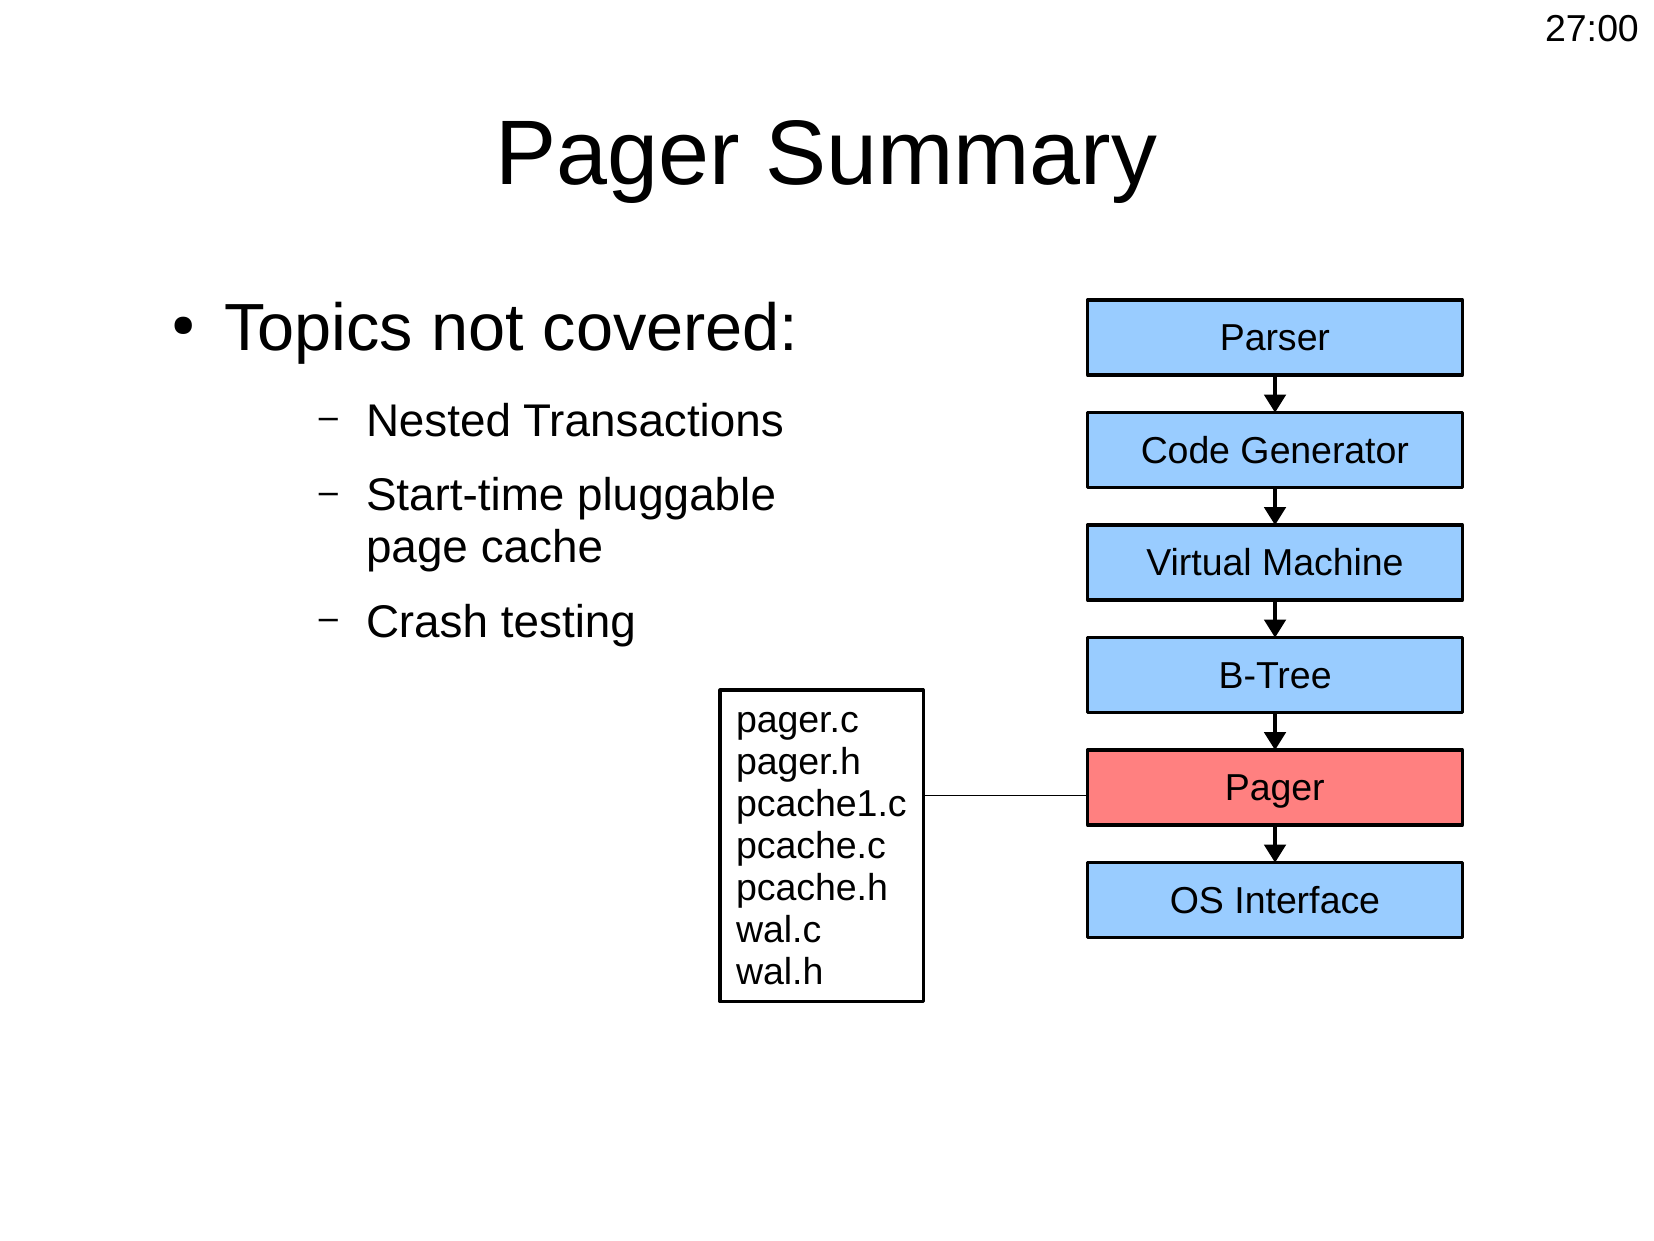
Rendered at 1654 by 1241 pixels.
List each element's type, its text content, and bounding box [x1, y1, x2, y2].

text_box Code Generator [1087, 412, 1463, 488]
text_box OS Interface [1087, 862, 1463, 938]
text_box B-Tree [1087, 637, 1463, 713]
title Pager Summary [82, 49, 1571, 257]
text_box pager.c pager.h pcache1.c pcache.c pcache.h wal.c wal.h [720, 690, 924, 1002]
text_box Parser [1087, 300, 1463, 376]
text_box Virtual Machine [1087, 525, 1463, 601]
list Topics not covered: Nested Transactions Start-time pluggable page cache Crash testing [82, 290, 856, 1094]
text_box 27:00 [1530, 0, 1654, 57]
text_box Pager [1087, 750, 1463, 826]
